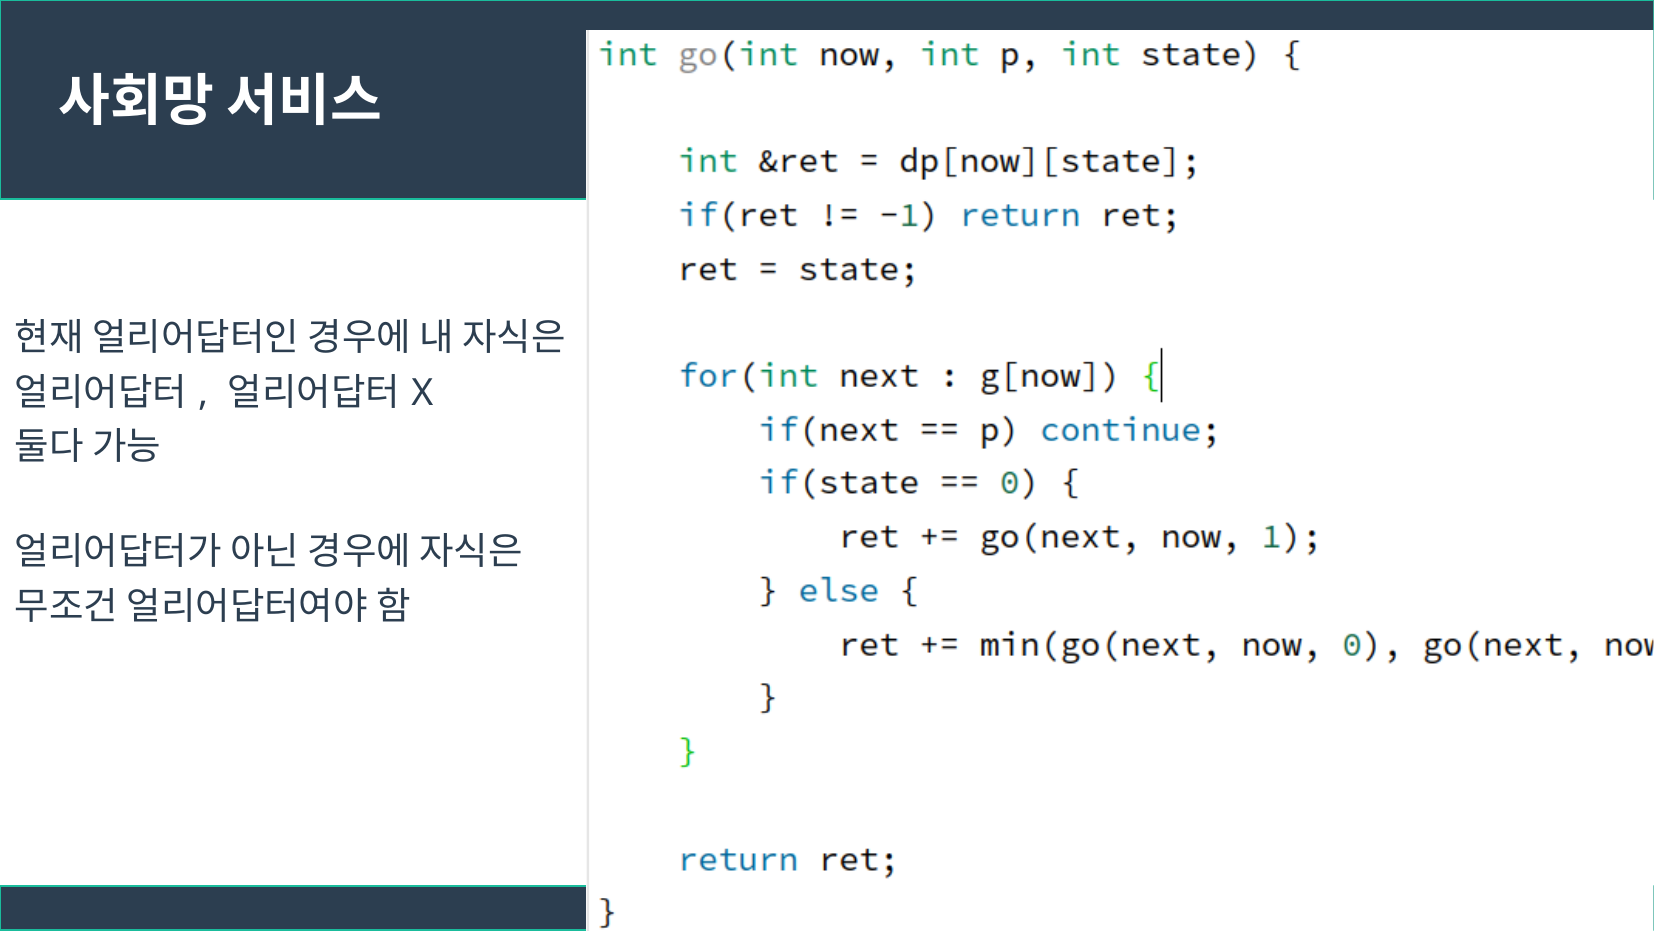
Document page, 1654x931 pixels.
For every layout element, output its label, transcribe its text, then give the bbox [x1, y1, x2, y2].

title 사회망 서비스 [59, 37, 586, 155]
text_box 현재 얼리어답터인 경우에 내 자식은 얼리어답터, 얼리어답터X 둘다 가능 얼리어답터가 아닌 경우에 자식은 무조건 얼리어답터여야 함 [0, 300, 581, 638]
picture [586, 30, 1654, 931]
